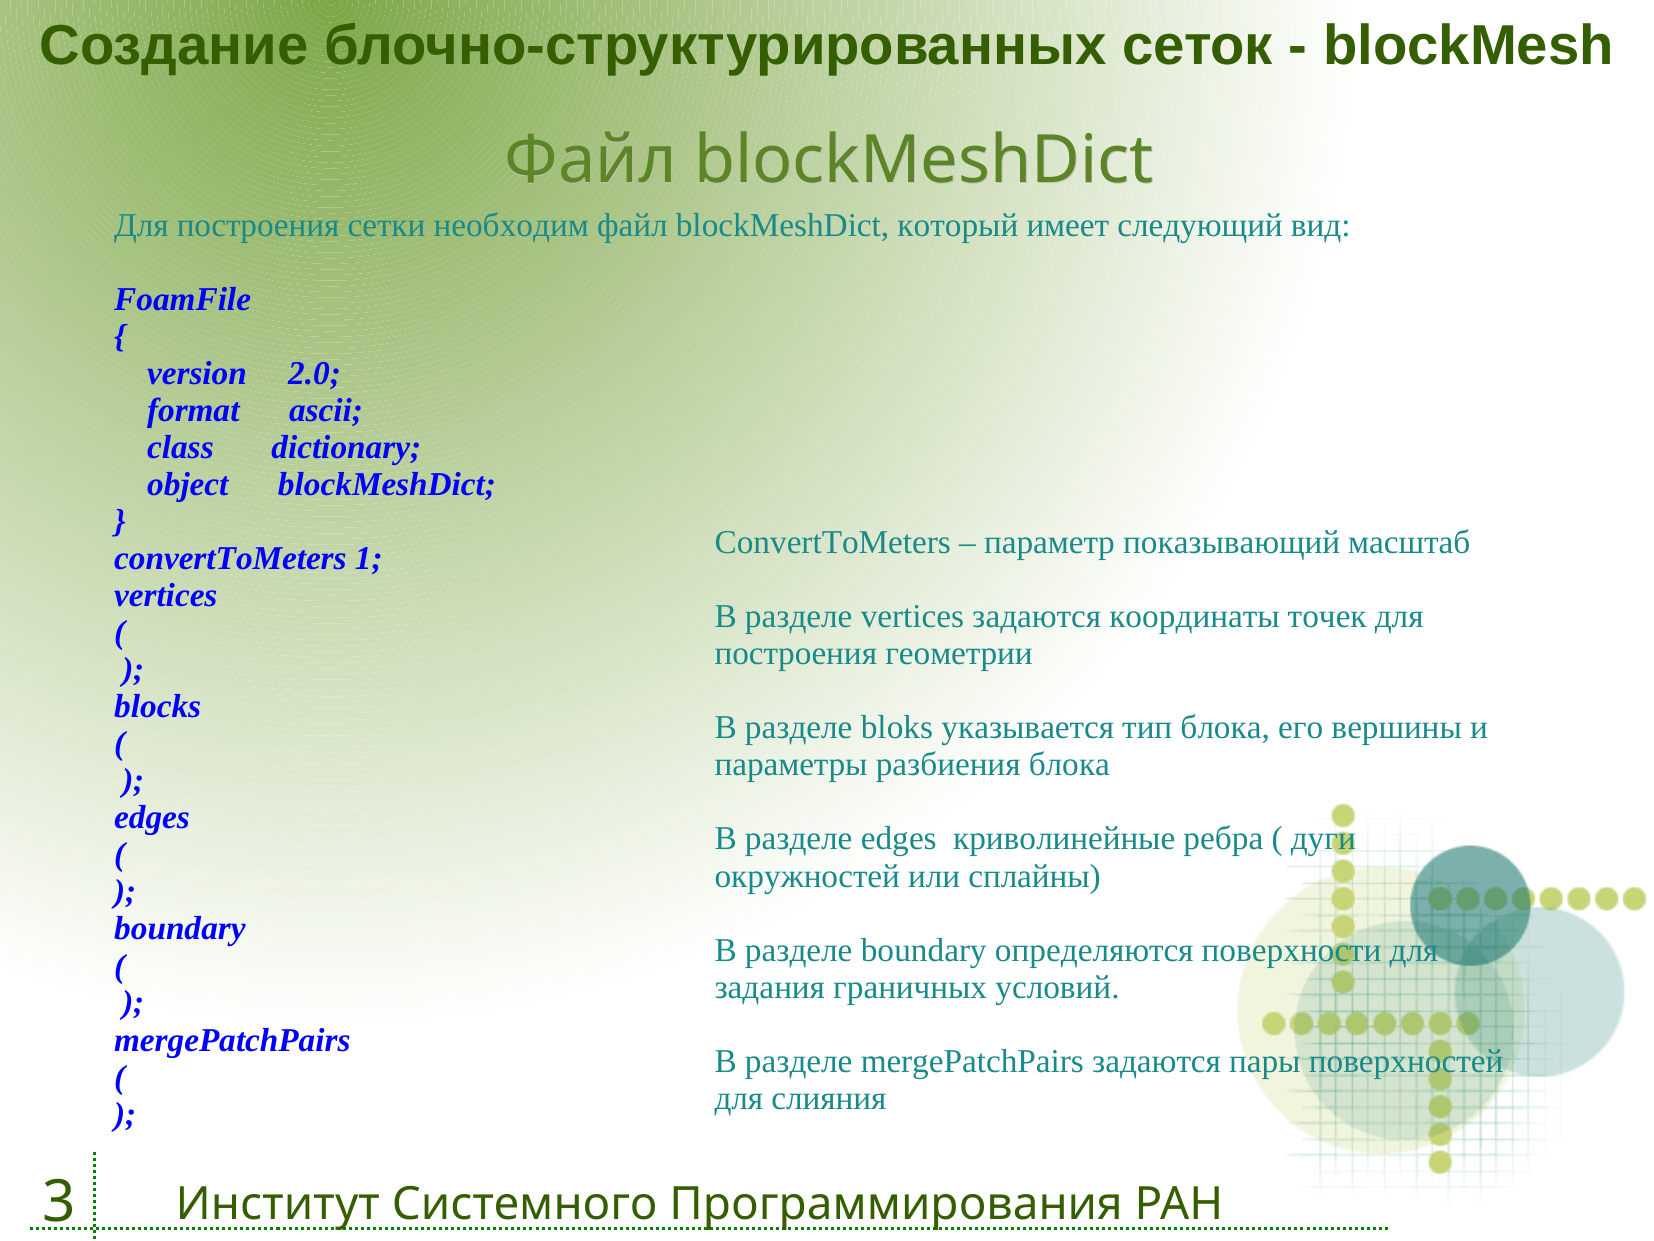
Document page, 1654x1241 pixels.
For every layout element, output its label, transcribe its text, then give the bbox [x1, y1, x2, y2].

picture [1224, 792, 1654, 1211]
list Для построения сетки необходим файл blockMeshDict, который имеет следующий вид: FoamFile { version 2.0; format ascii; class dictionary; object blockMeshDict; } convertToMeters 1; vertices ( ); blocks ( ); edges ( ); boundary ( ); mergePatchPairs ( ); [108, 206, 1565, 1133]
list ConvertToMeters – параметр показывающий масштаб В разделе vertices задаются координаты точек для построения геометрии В разделе bloks указывается тип блока, его вершины и параметры разбиения блока В разделе edges криволинейные ребра ( дуги окружностей или сплайны) В разделе boundary определяются поверхности для задания граничных условий. В разделе mergePatchPairs задаются пары поверхностей для слияния [708, 338, 1535, 1121]
title Файл blockMeshDict [5, 106, 1654, 207]
